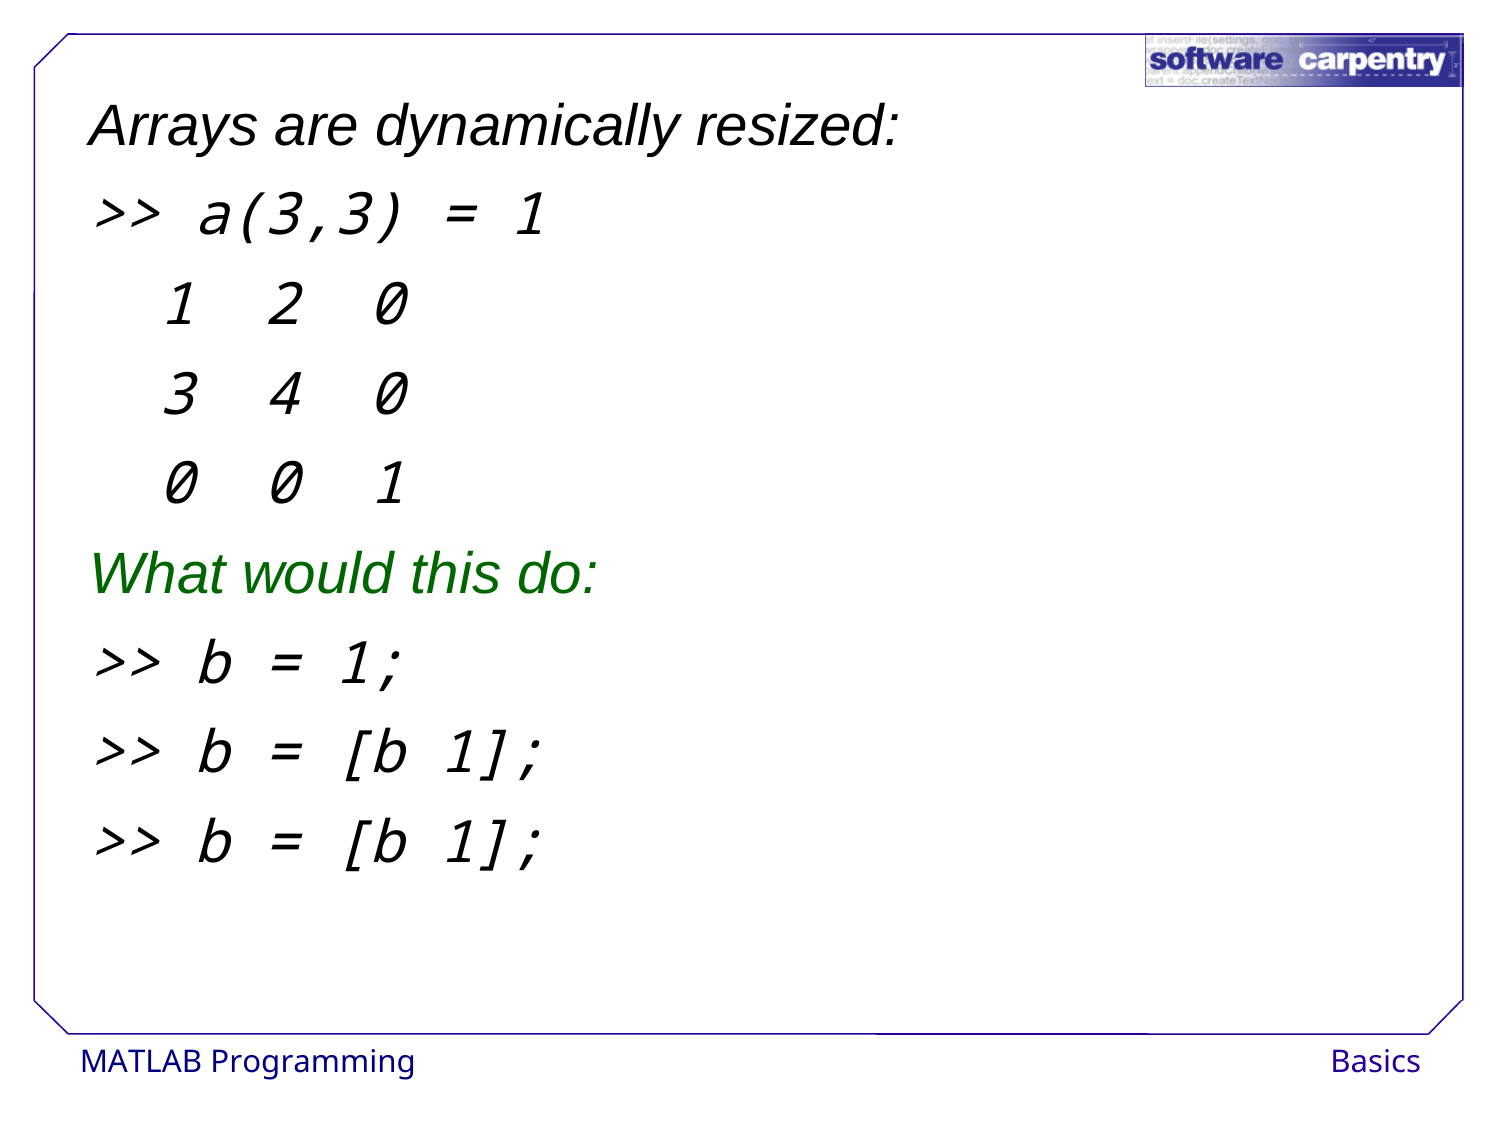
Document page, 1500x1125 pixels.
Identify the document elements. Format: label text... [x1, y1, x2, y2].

list Arrays are dynamically resized: >> a(3,3) = 1 1 2 0 3 4 0 0 0 1 What would this do: >> b = 1; >> b = [b 1]; >> b = [b 1]; [75, 87, 1426, 988]
picture [1145, 33, 1464, 87]
